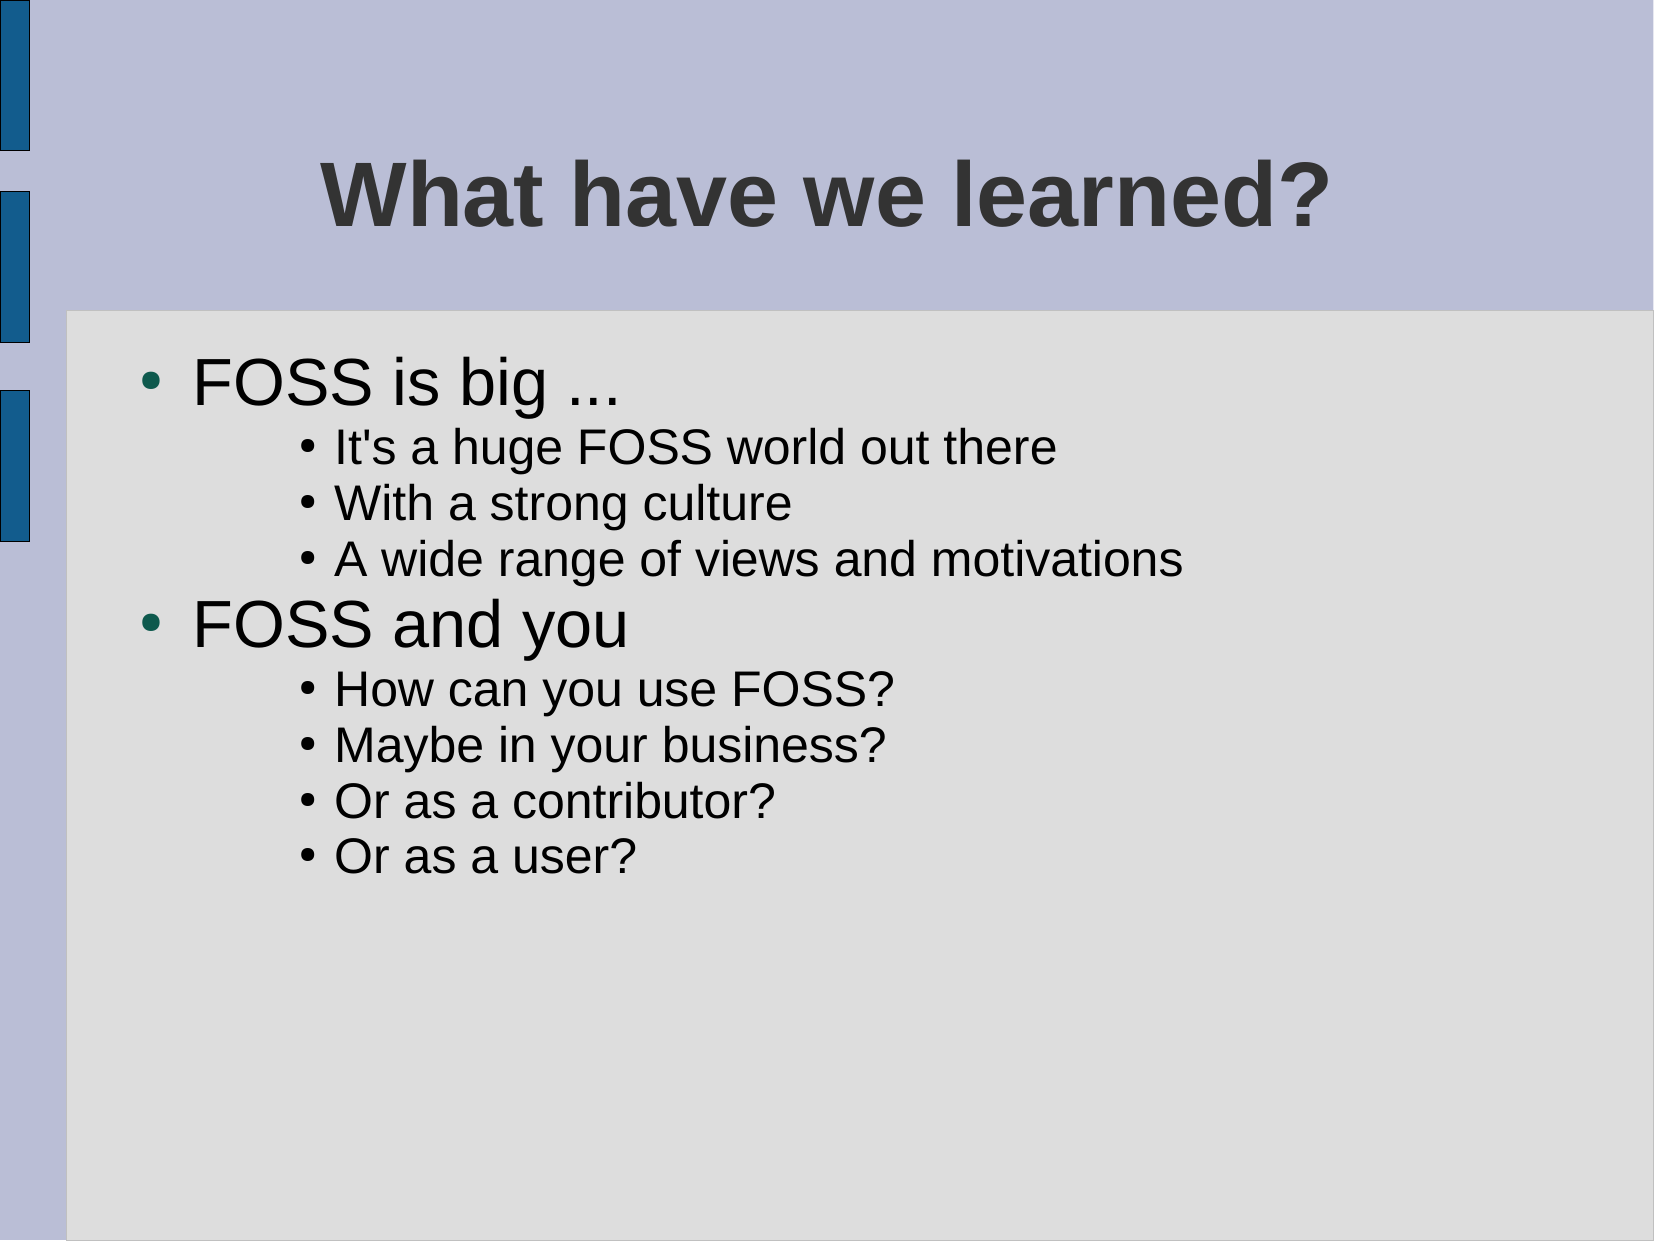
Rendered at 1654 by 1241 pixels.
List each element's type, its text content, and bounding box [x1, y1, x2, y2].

title What have we learned? [121, 91, 1534, 299]
list FOSS is big ... It's a huge FOSS world out there With a strong culture A wide range of views and motivations FOSS and you How can you use FOSS? Maybe in your business? Or as a contributor? Or as a user? [121, 344, 1534, 1112]
